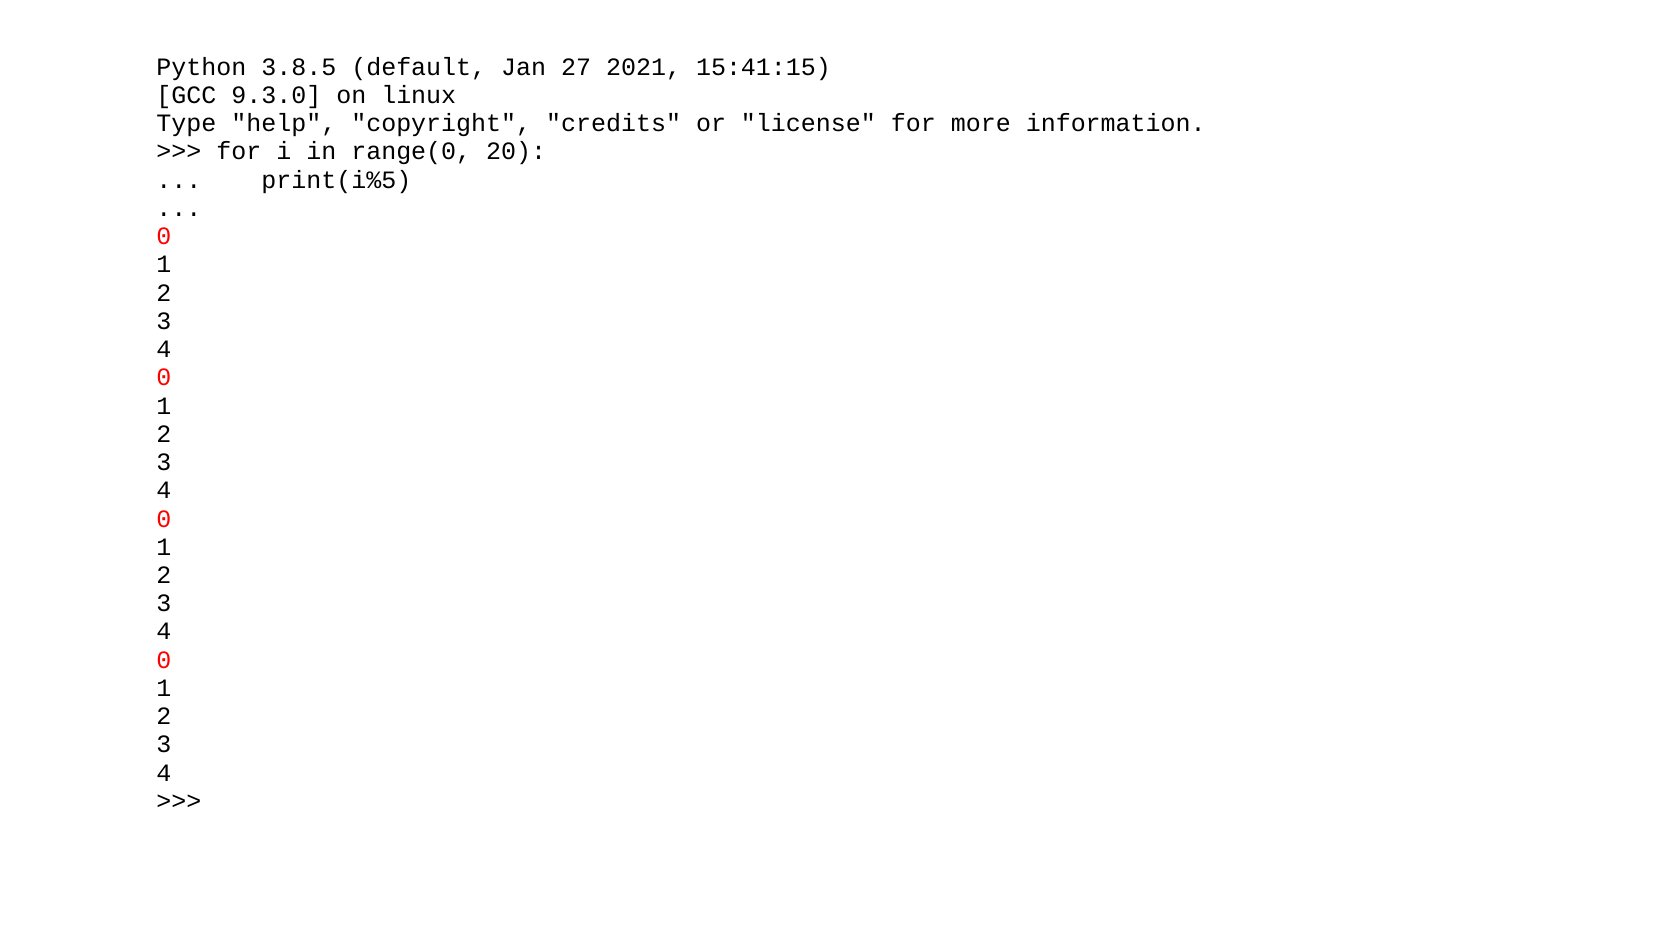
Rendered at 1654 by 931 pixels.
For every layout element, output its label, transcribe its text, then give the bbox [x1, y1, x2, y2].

text_box Python 3.8.5 (default, Jan 27 2021, 15:41:15) [GCC 9.3.0] on linux Type "help", "copyright", "credits" or "license" for more information. >>> for i in range(0, 20): ... print(i%5) ... 0 1 2 3 4 0 1 2 3 4 0 1 2 3 4 0 1 2 3 4 >>> [141, 47, 1465, 853]
